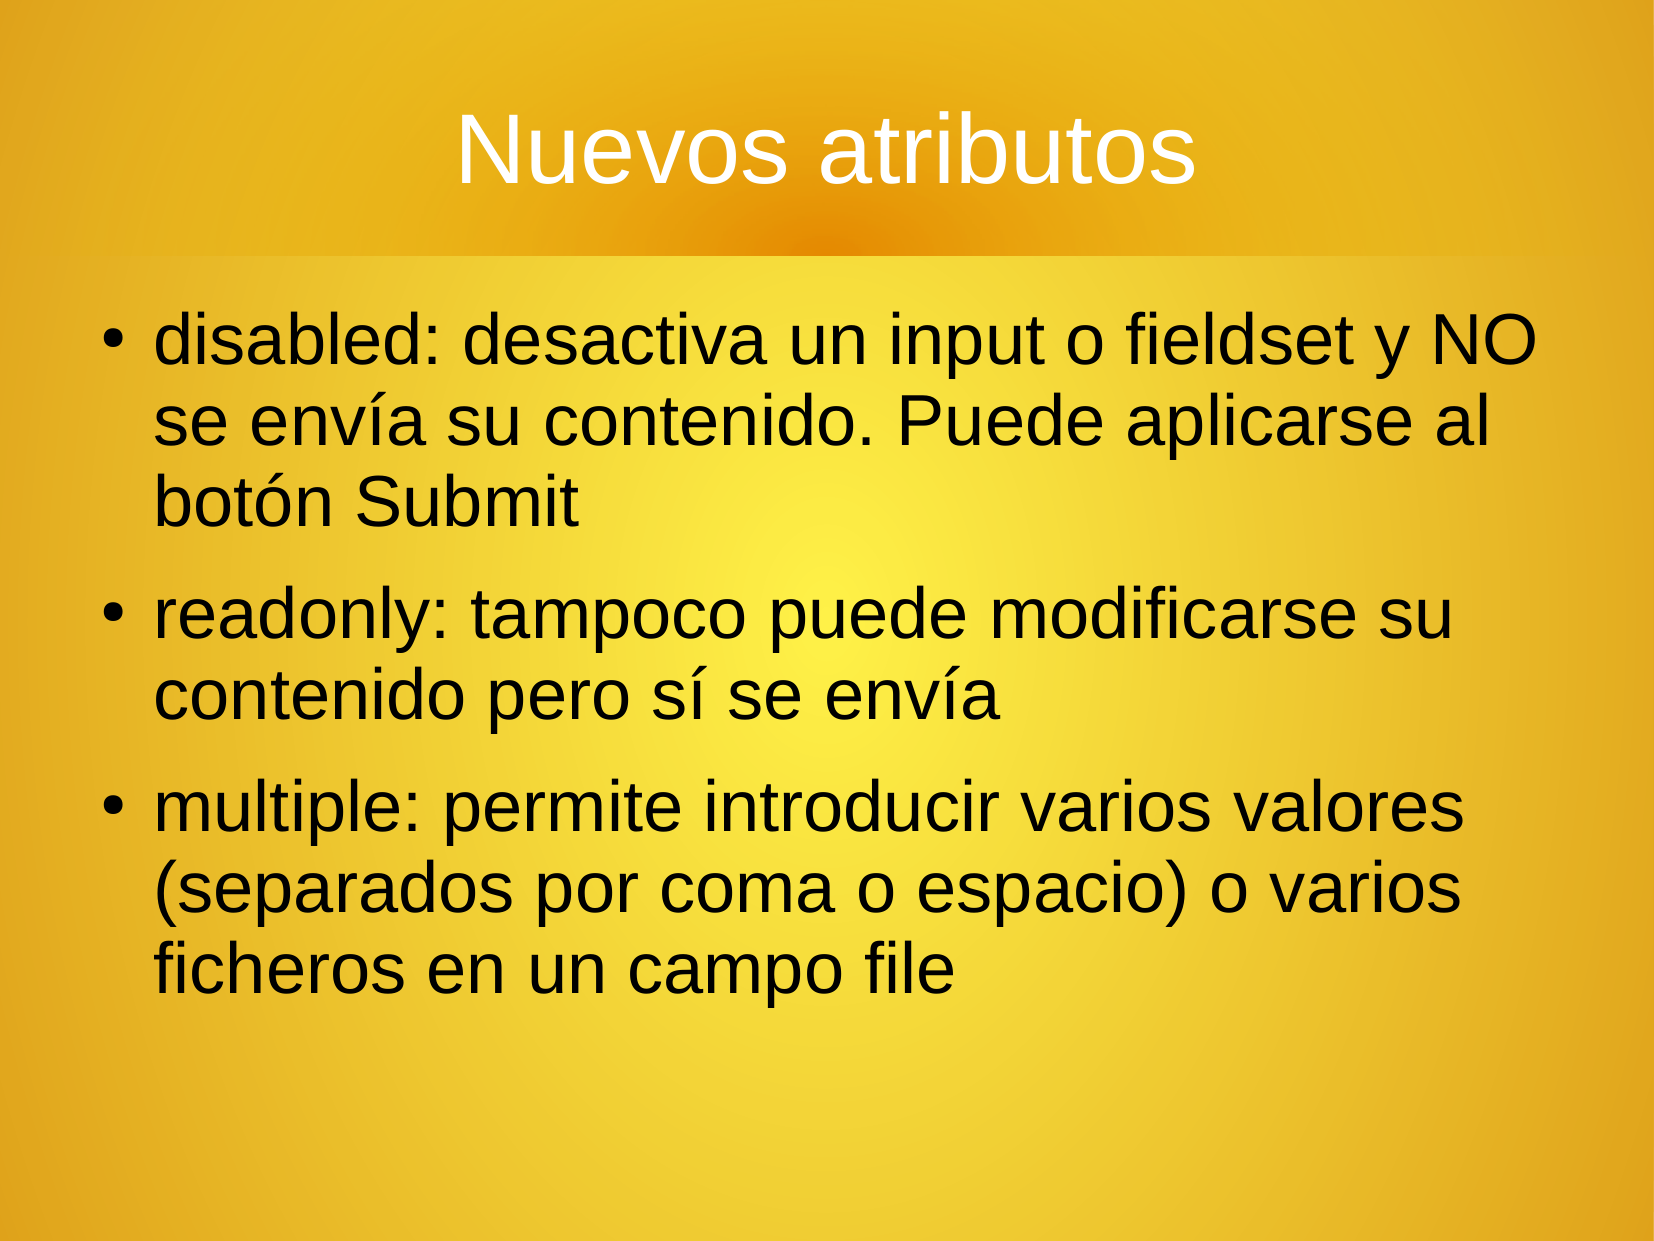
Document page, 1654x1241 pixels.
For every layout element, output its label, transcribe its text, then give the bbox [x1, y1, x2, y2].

list disabled: desactiva un input o fieldset y NO se envía su contenido. Puede aplicarse al botón Submit readonly: tampoco puede modificarse su contenido pero sí se envía multiple: permite introducir varios valores (separados por coma o espacio) o varios ficheros en un campo file [82, 299, 1571, 1170]
title Nuevos atributos [82, 47, 1571, 252]
